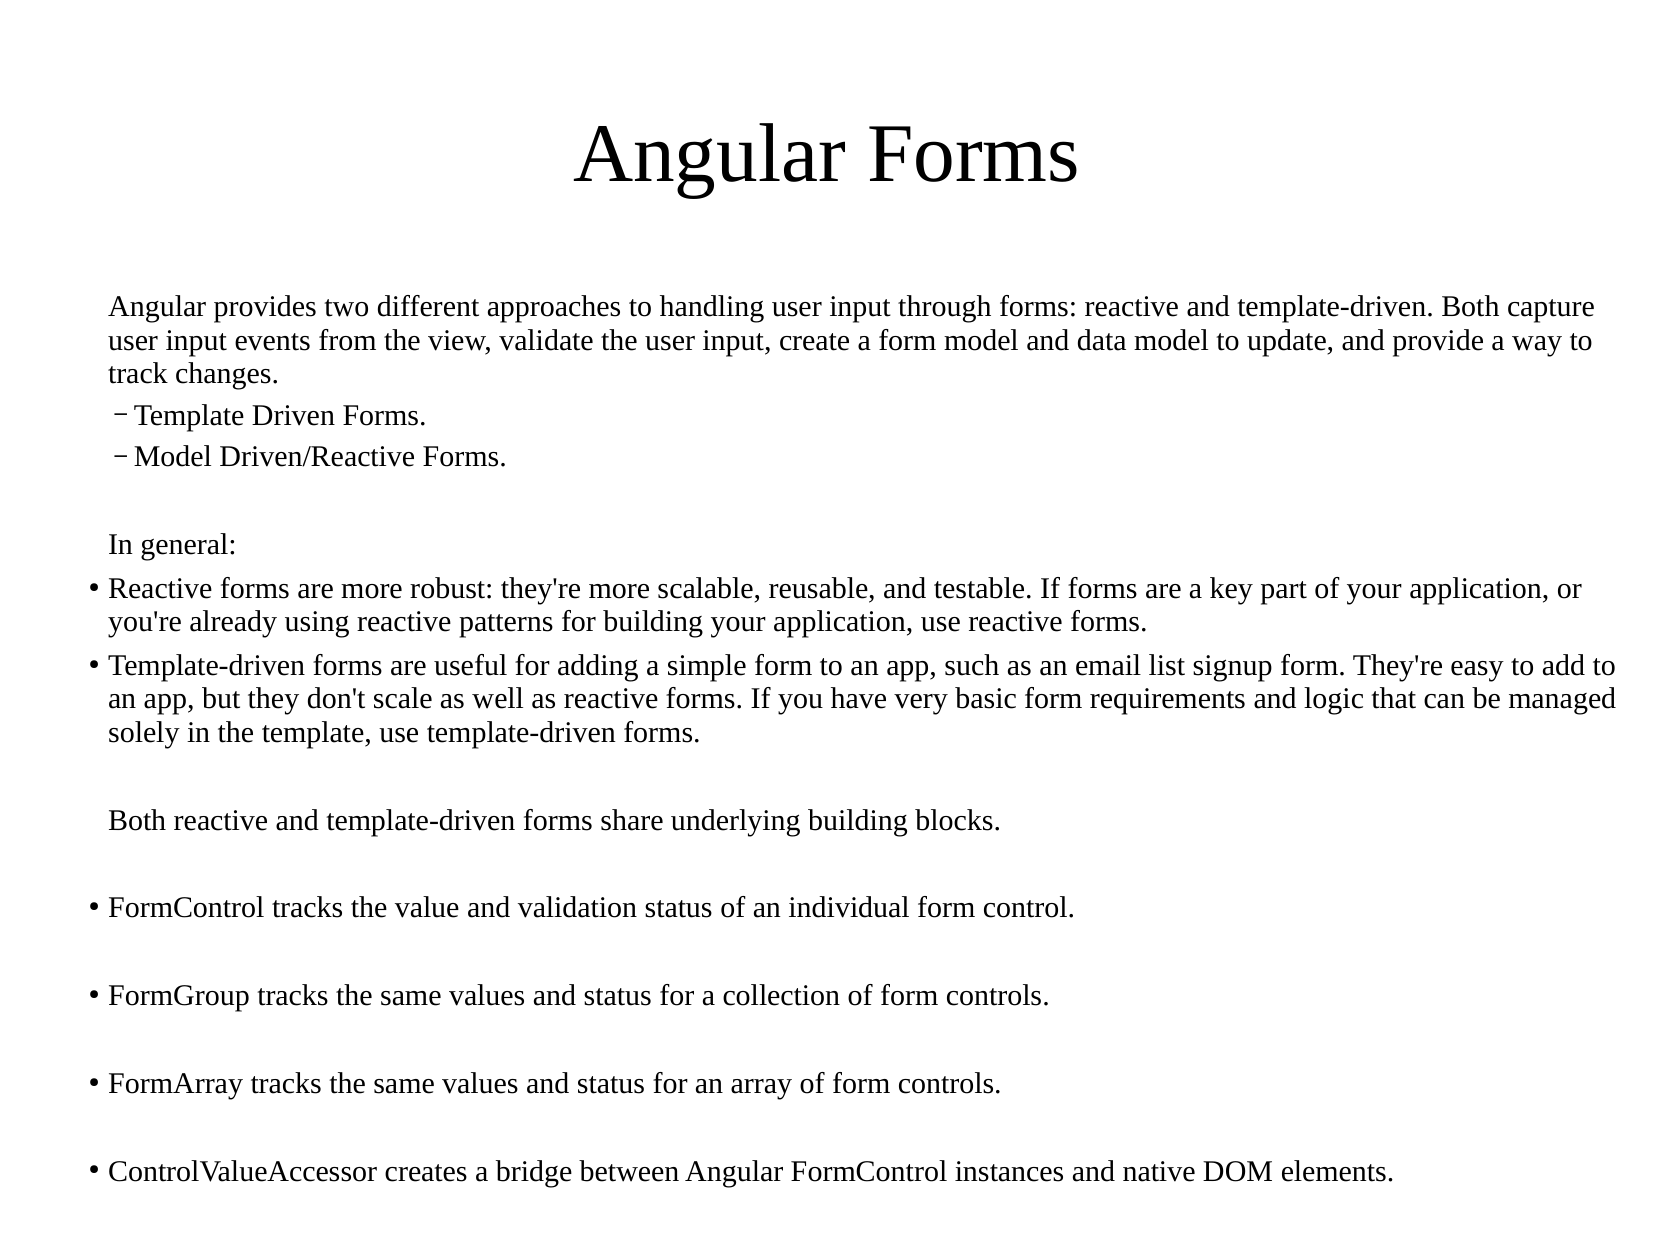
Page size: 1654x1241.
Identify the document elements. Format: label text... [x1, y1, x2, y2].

title Angular Forms [82, 49, 1571, 257]
list Angular provides two different approaches to handling user input through forms: reactive and template-driven. Both capture user input events from the view, validate the user input, create a form model and data model to update, and provide a way to track changes. Template Driven Forms. Model Driven/Reactive Forms. In general: Reactive forms are more robust: they're more scalable, reusable, and testable. If forms are a key part of your application, or you're already using reactive patterns for building your application, use reactive forms. Template-driven forms are useful for adding a simple form to an app, such as an email list signup form. They're easy to add to an app, but they don't scale as well as reactive forms. If you have very basic form requirements and logic that can be managed solely in the template, use template-driven forms. Both reactive and template-driven forms share underlying building blocks. FormControl tracks the value and validation status of an individual form control. FormGroup tracks the same values and status for a collection of form controls. FormArray tracks the same values and status for an array of form controls. ControlValueAccessor creates a bridge between Angular FormControl instances and native DOM elements. [82, 290, 1630, 1205]
